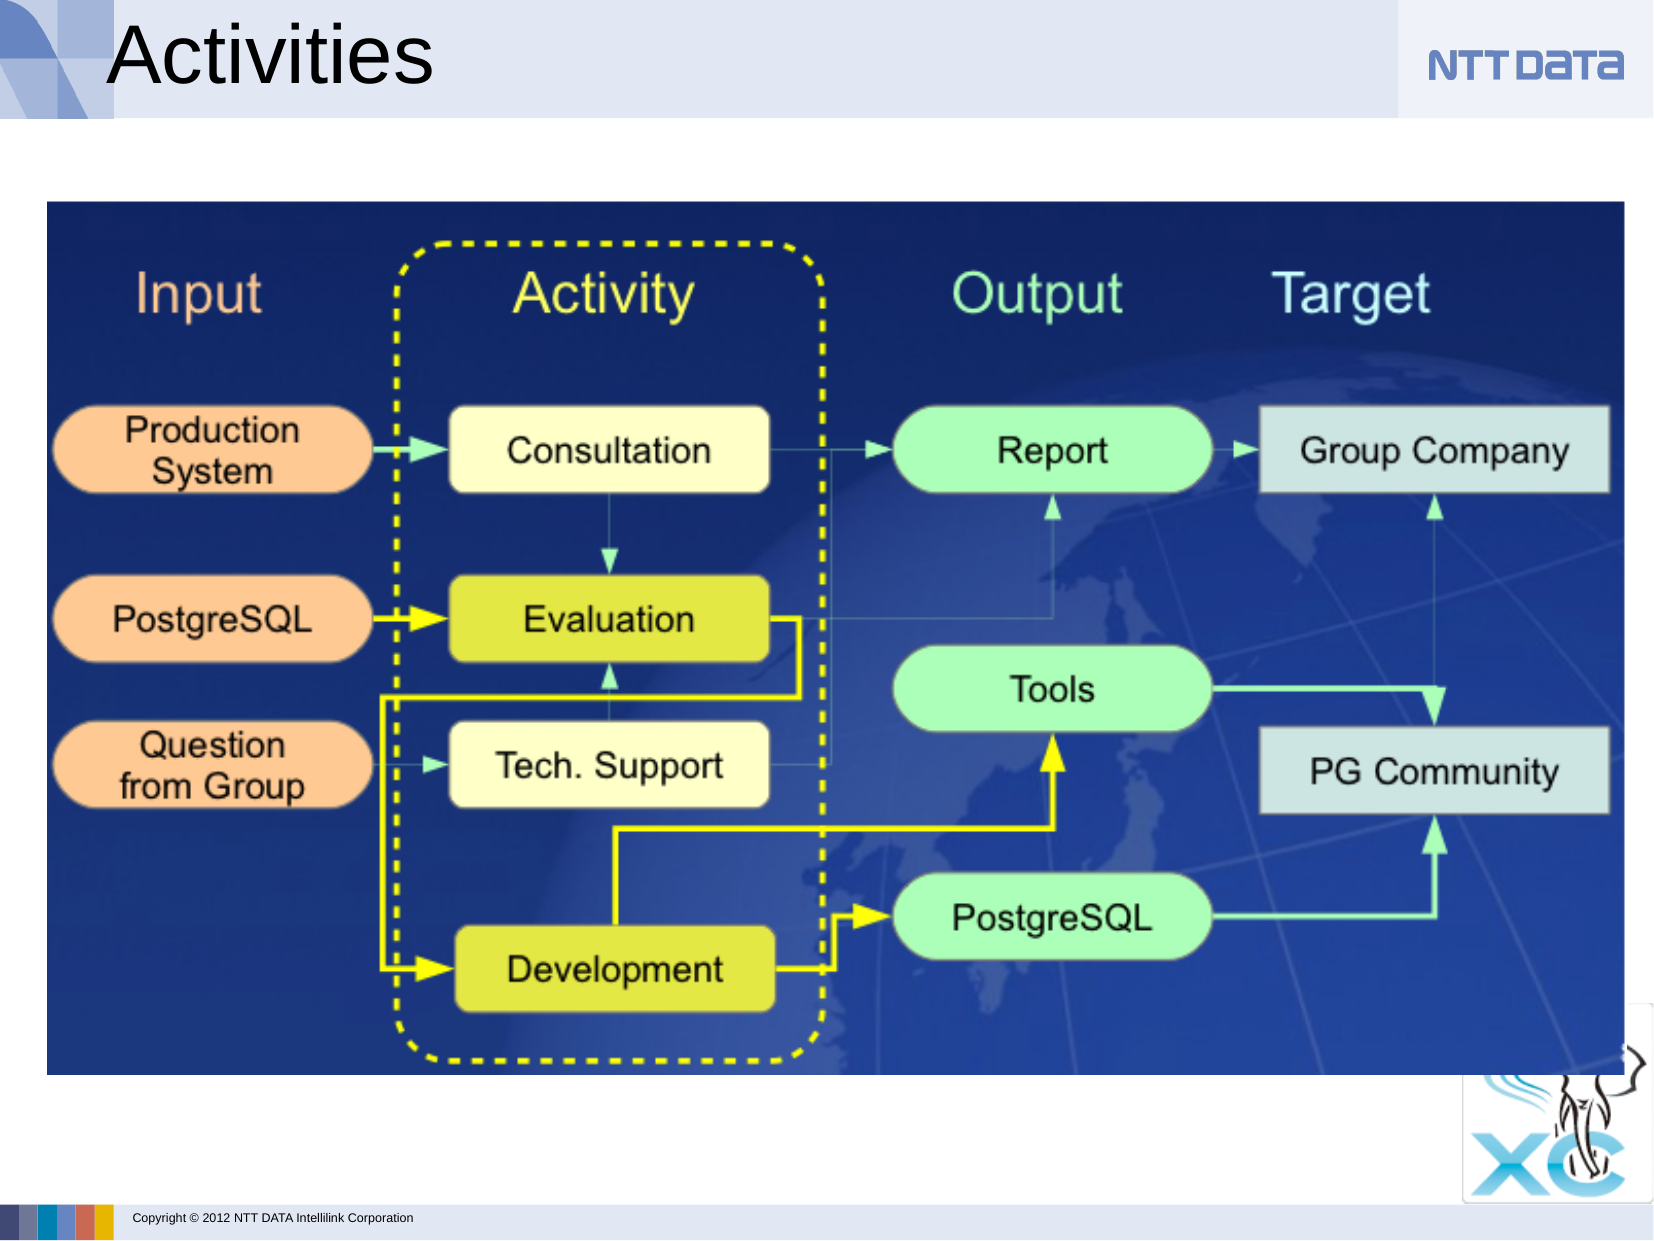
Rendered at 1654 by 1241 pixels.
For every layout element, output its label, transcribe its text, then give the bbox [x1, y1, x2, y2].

picture [0, 0, 114, 119]
title Activities [106, 7, 1399, 101]
picture [1429, 50, 1624, 80]
picture [47, 200, 1654, 1204]
